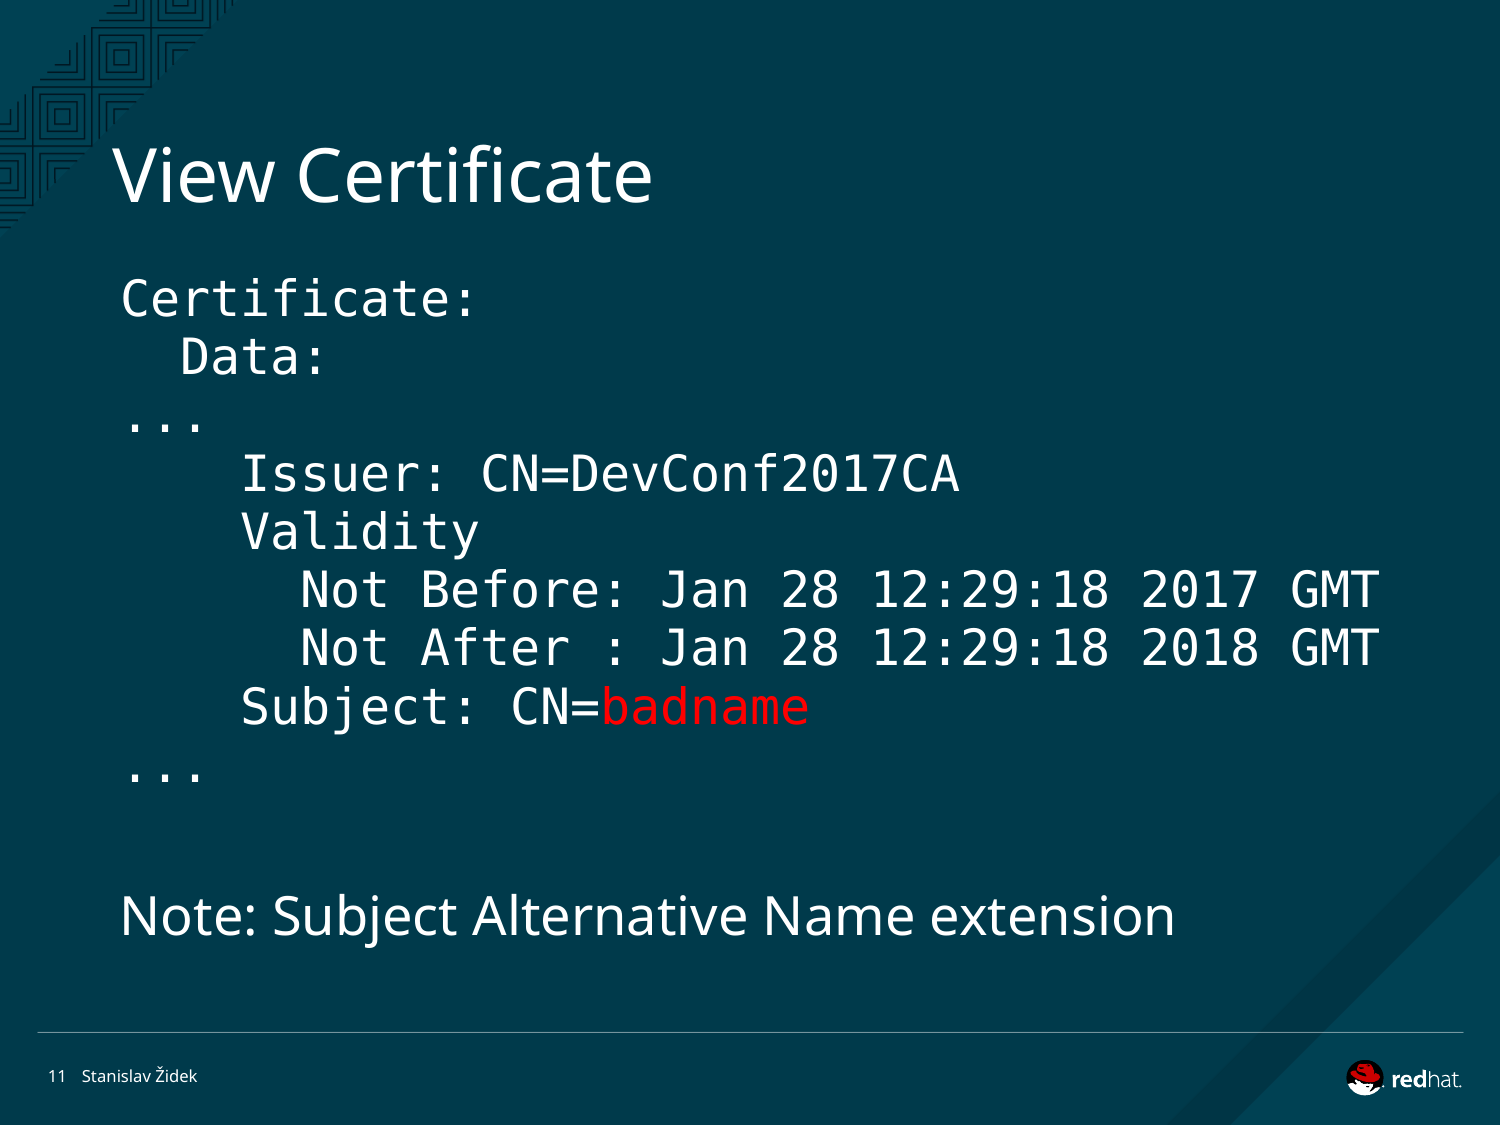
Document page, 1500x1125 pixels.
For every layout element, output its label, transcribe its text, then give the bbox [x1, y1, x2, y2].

text_box Note: Subject Alternative Name extension [105, 870, 1351, 948]
title View Certificate [112, 0, 1388, 225]
list Certificate: Data: ... Issuer: CN=DevConf2017CA Validity Not Before: Jan 28 12:29:18 2017 GMT Not After : Jan 28 12:29:18 2018 GMT Subject: CN=badname ... [120, 270, 1396, 826]
